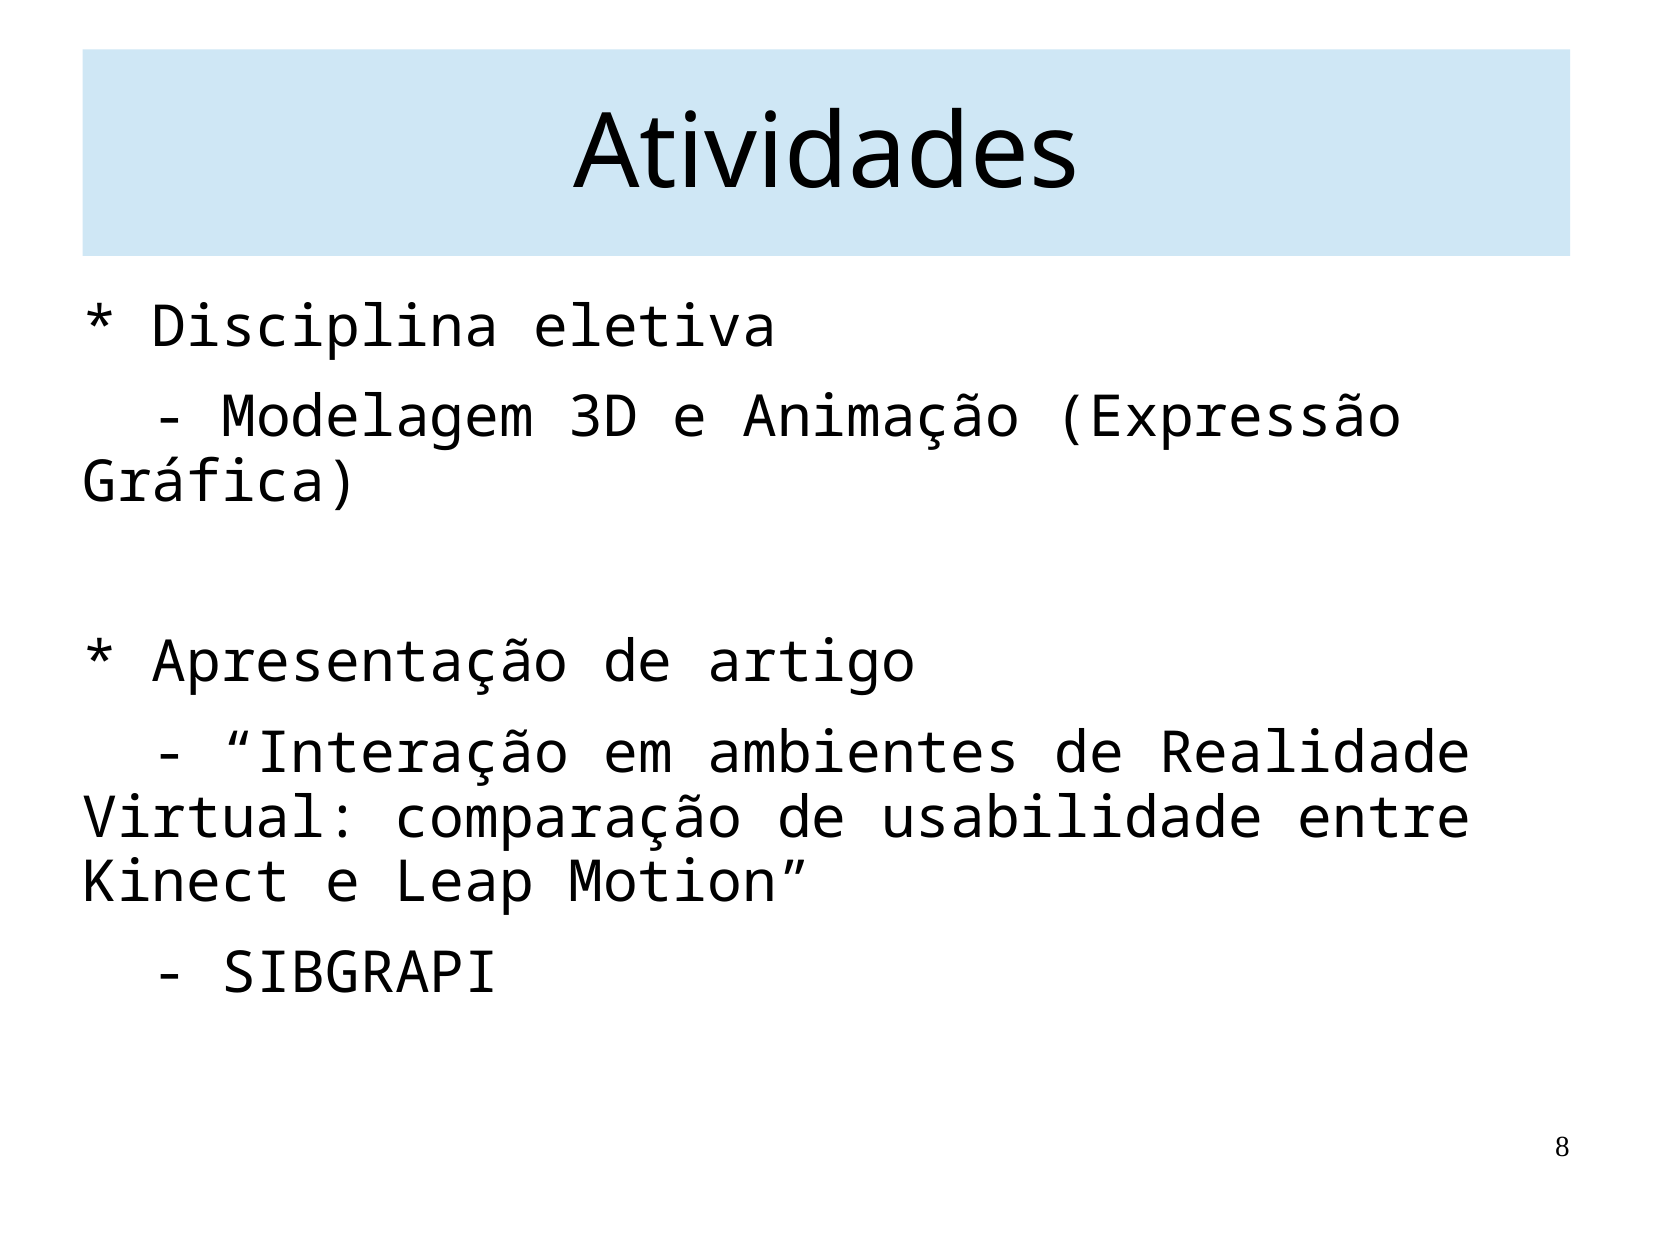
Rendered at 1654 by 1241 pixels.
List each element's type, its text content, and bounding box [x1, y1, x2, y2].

list * Disciplina eletiva - Modelagem 3D e Animação (Expressão Gráfica) * Apresentação de artigo - “Interação em ambientes de Realidade Virtual: comparação de usabilidade entre Kinect e Leap Motion” - SIBGRAPI [82, 290, 1537, 1009]
title Atividades [82, 49, 1571, 256]
